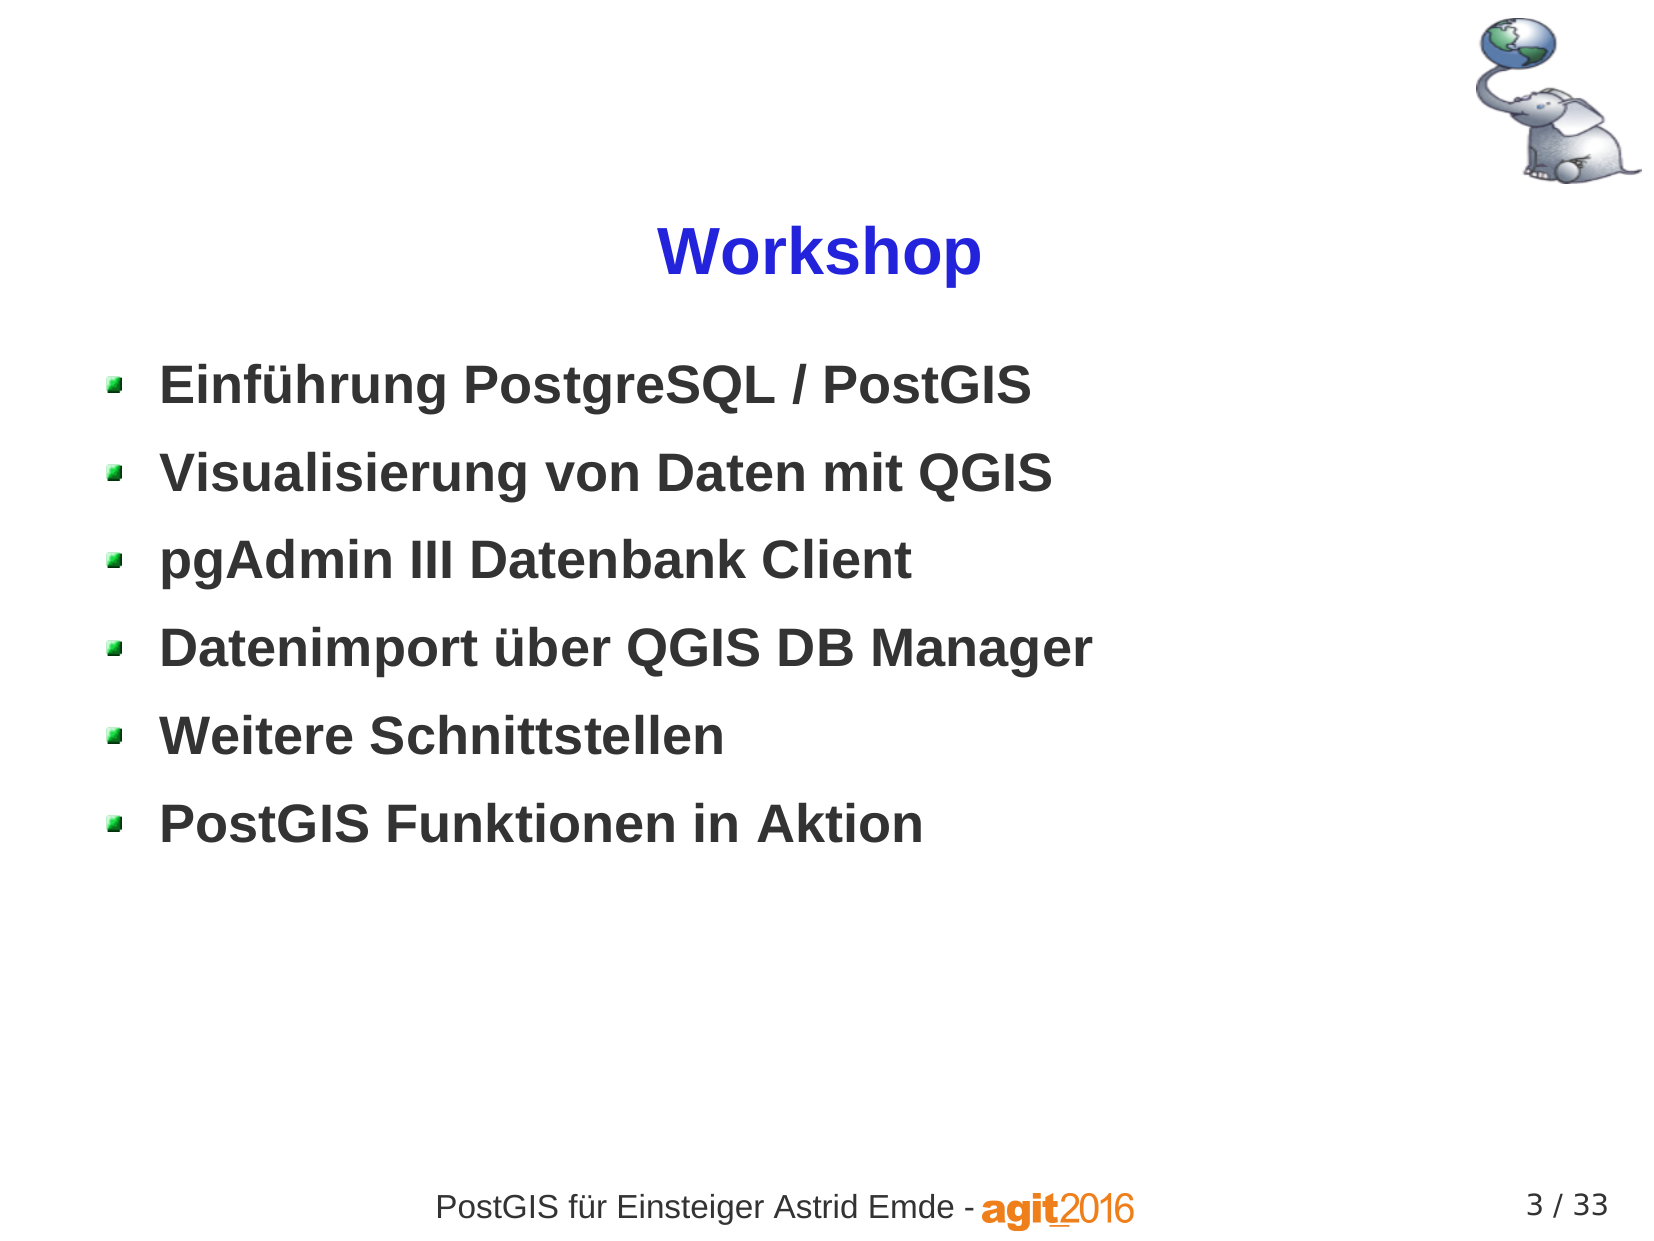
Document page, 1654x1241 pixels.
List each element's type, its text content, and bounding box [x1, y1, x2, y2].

title Workshop [76, 177, 1565, 325]
picture [981, 1192, 1135, 1232]
list Einführung PostgreSQL / PostGIS Visualisierung von Daten mit QGIS pgAdmin III Datenbank Client Datenimport über QGIS DB Manager Weitere Schnittstellen PostGIS Funktionen in Aktion [88, 354, 1577, 1173]
picture [1476, 18, 1642, 184]
